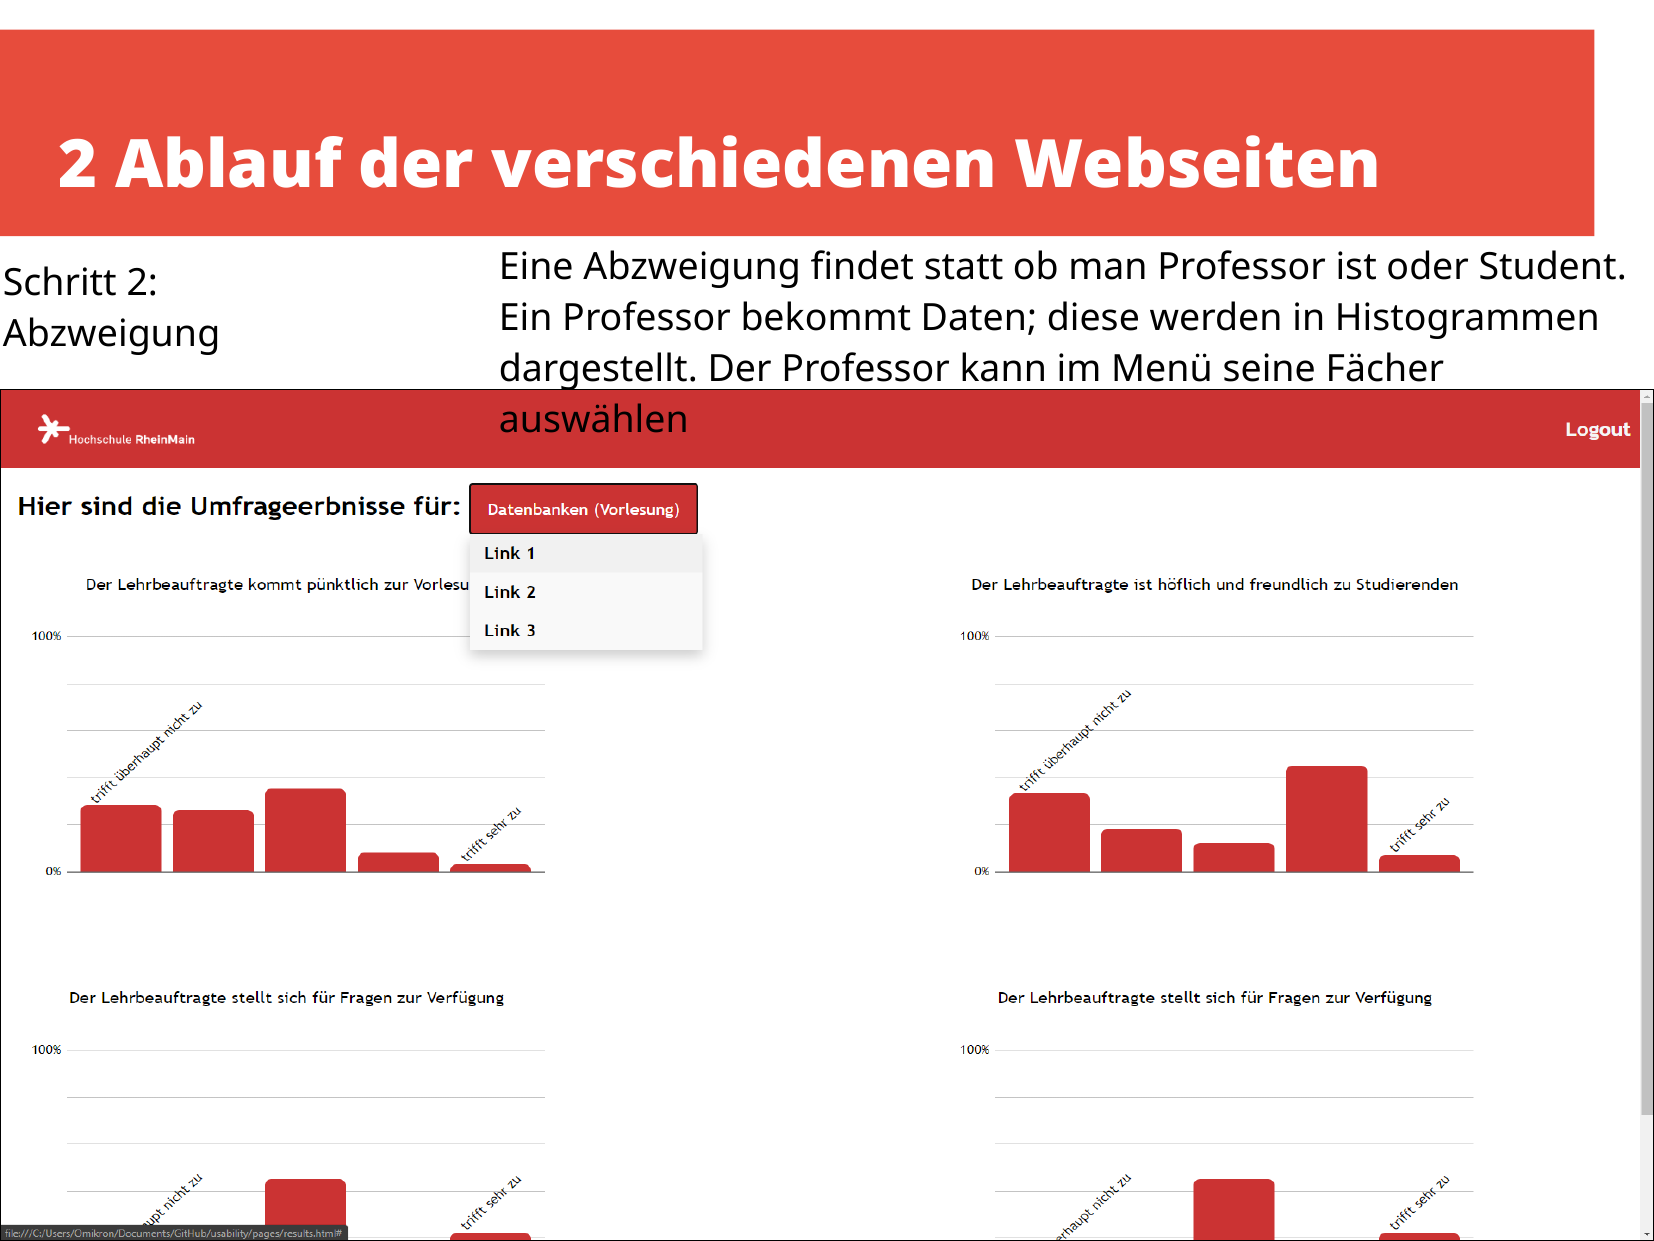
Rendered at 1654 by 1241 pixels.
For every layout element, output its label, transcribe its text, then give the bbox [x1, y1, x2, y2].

text_box Schritt 2: Abzweigung [0, 248, 390, 358]
text_box [1334, 106, 1548, 169]
title 2 Ablauf der verschiedenen Webseiten [59, 59, 1595, 207]
picture [0, 389, 1654, 1241]
text_box Eine Abzweigung findet statt ob man Professor ist oder Student. Ein Professor bekommt Daten; diese werden in Histogrammen dargestellt. Der Professor kann im Menü seine Fächer auswählen [484, 232, 1654, 910]
